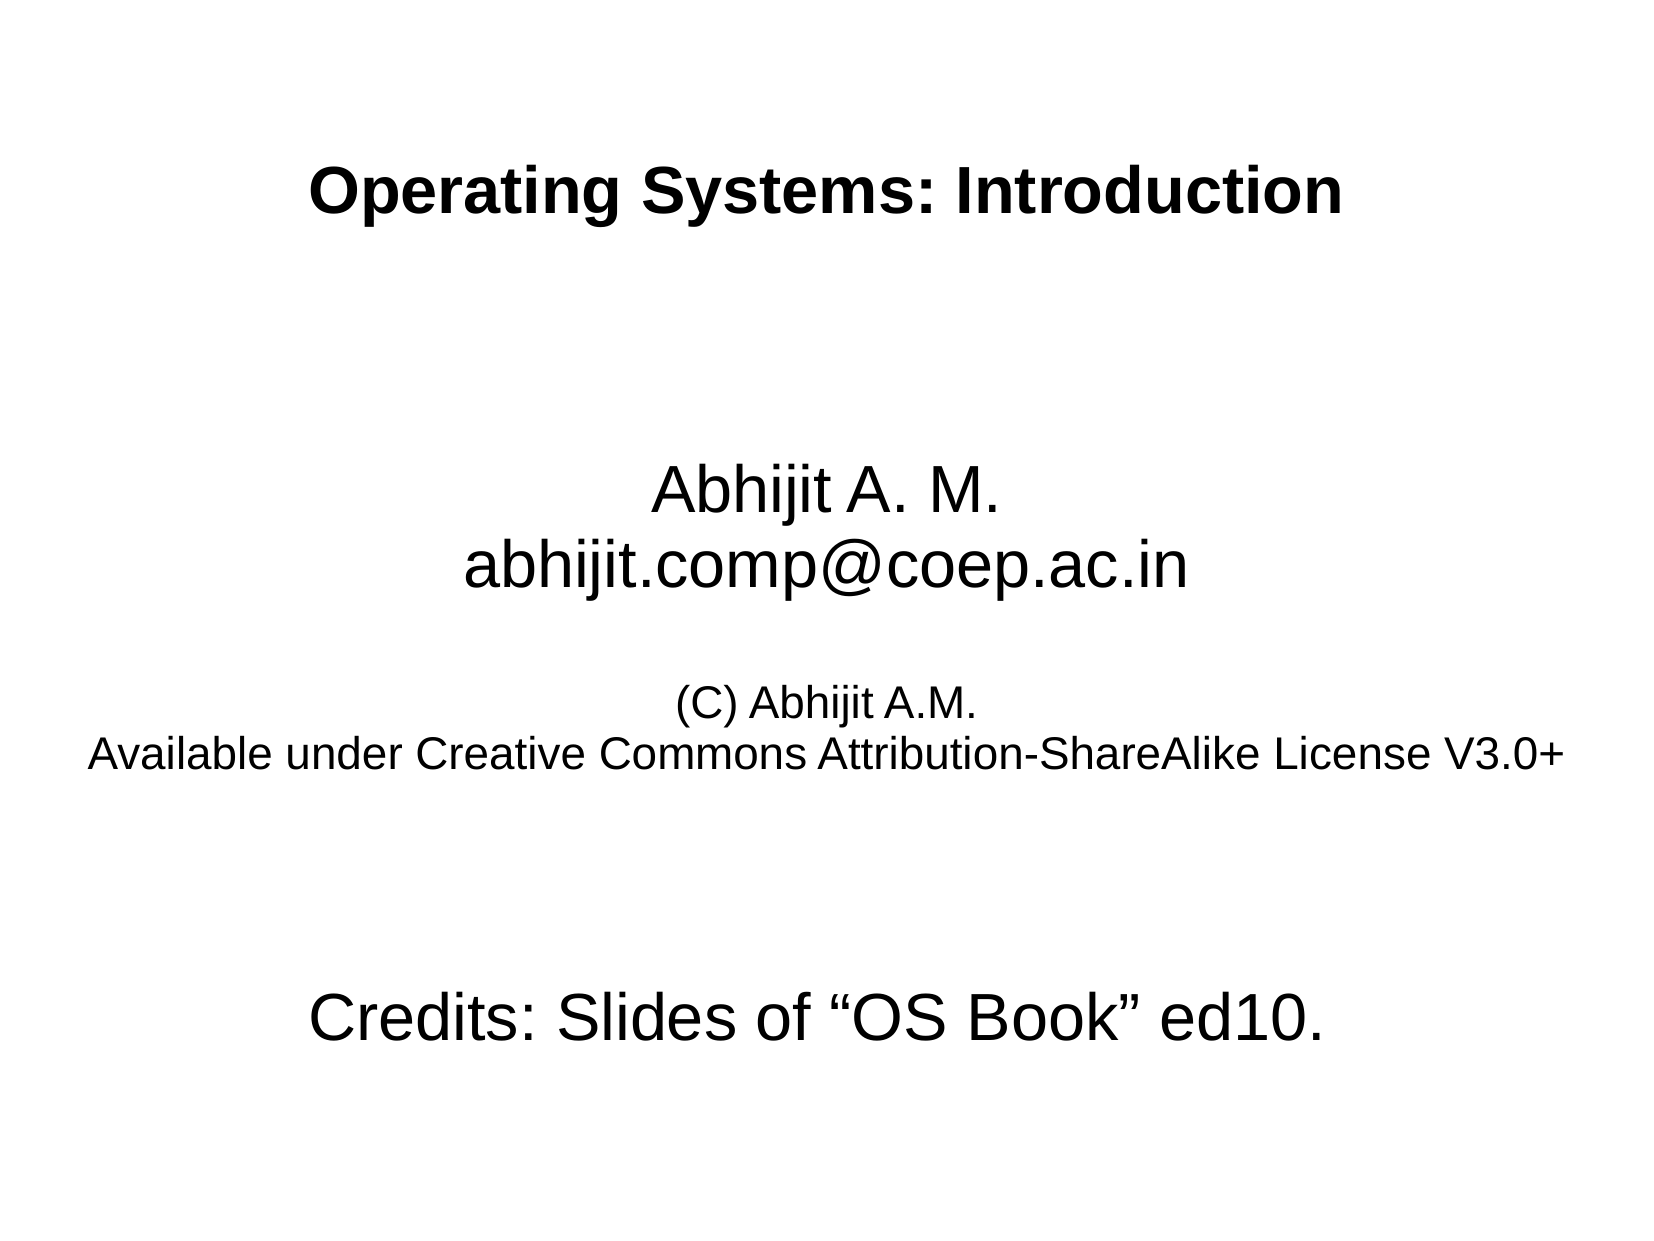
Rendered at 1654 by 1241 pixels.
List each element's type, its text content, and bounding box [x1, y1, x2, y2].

subtitle Operating Systems: Introduction Abhijit A. M. abhijit.comp@coep.ac.in (C) Abhijit A.M. Available under Creative Commons Attribution-ShareAlike License V3.0+ Credits: Slides of “OS Book” ed10. [82, 0, 1571, 1165]
